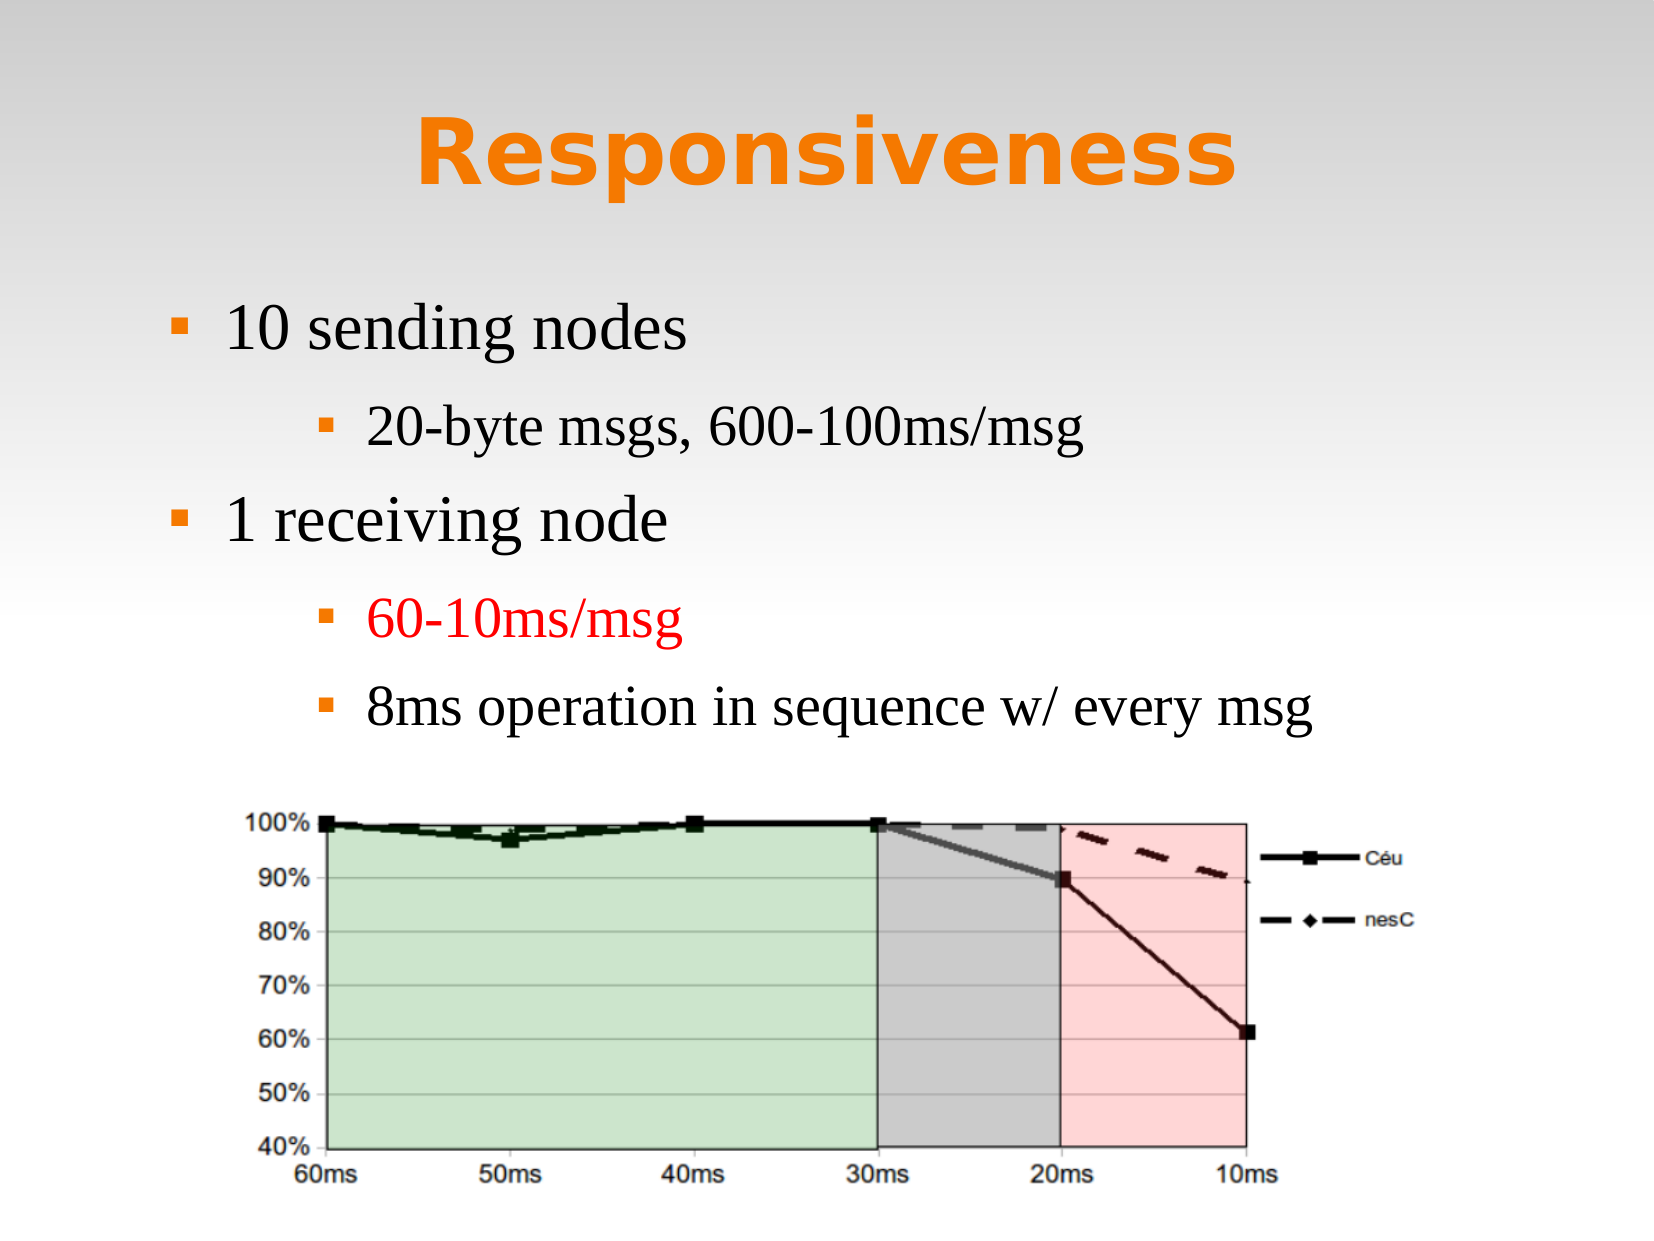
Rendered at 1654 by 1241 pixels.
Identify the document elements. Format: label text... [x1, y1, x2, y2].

list 10 sending nodes 20-byte msgs, 600-100ms/msg 1 receiving node 60-10ms/msg 8ms operation in sequence w/ every msg [82, 290, 1501, 1109]
picture [225, 799, 1426, 1199]
title Responsiveness [82, 49, 1571, 257]
